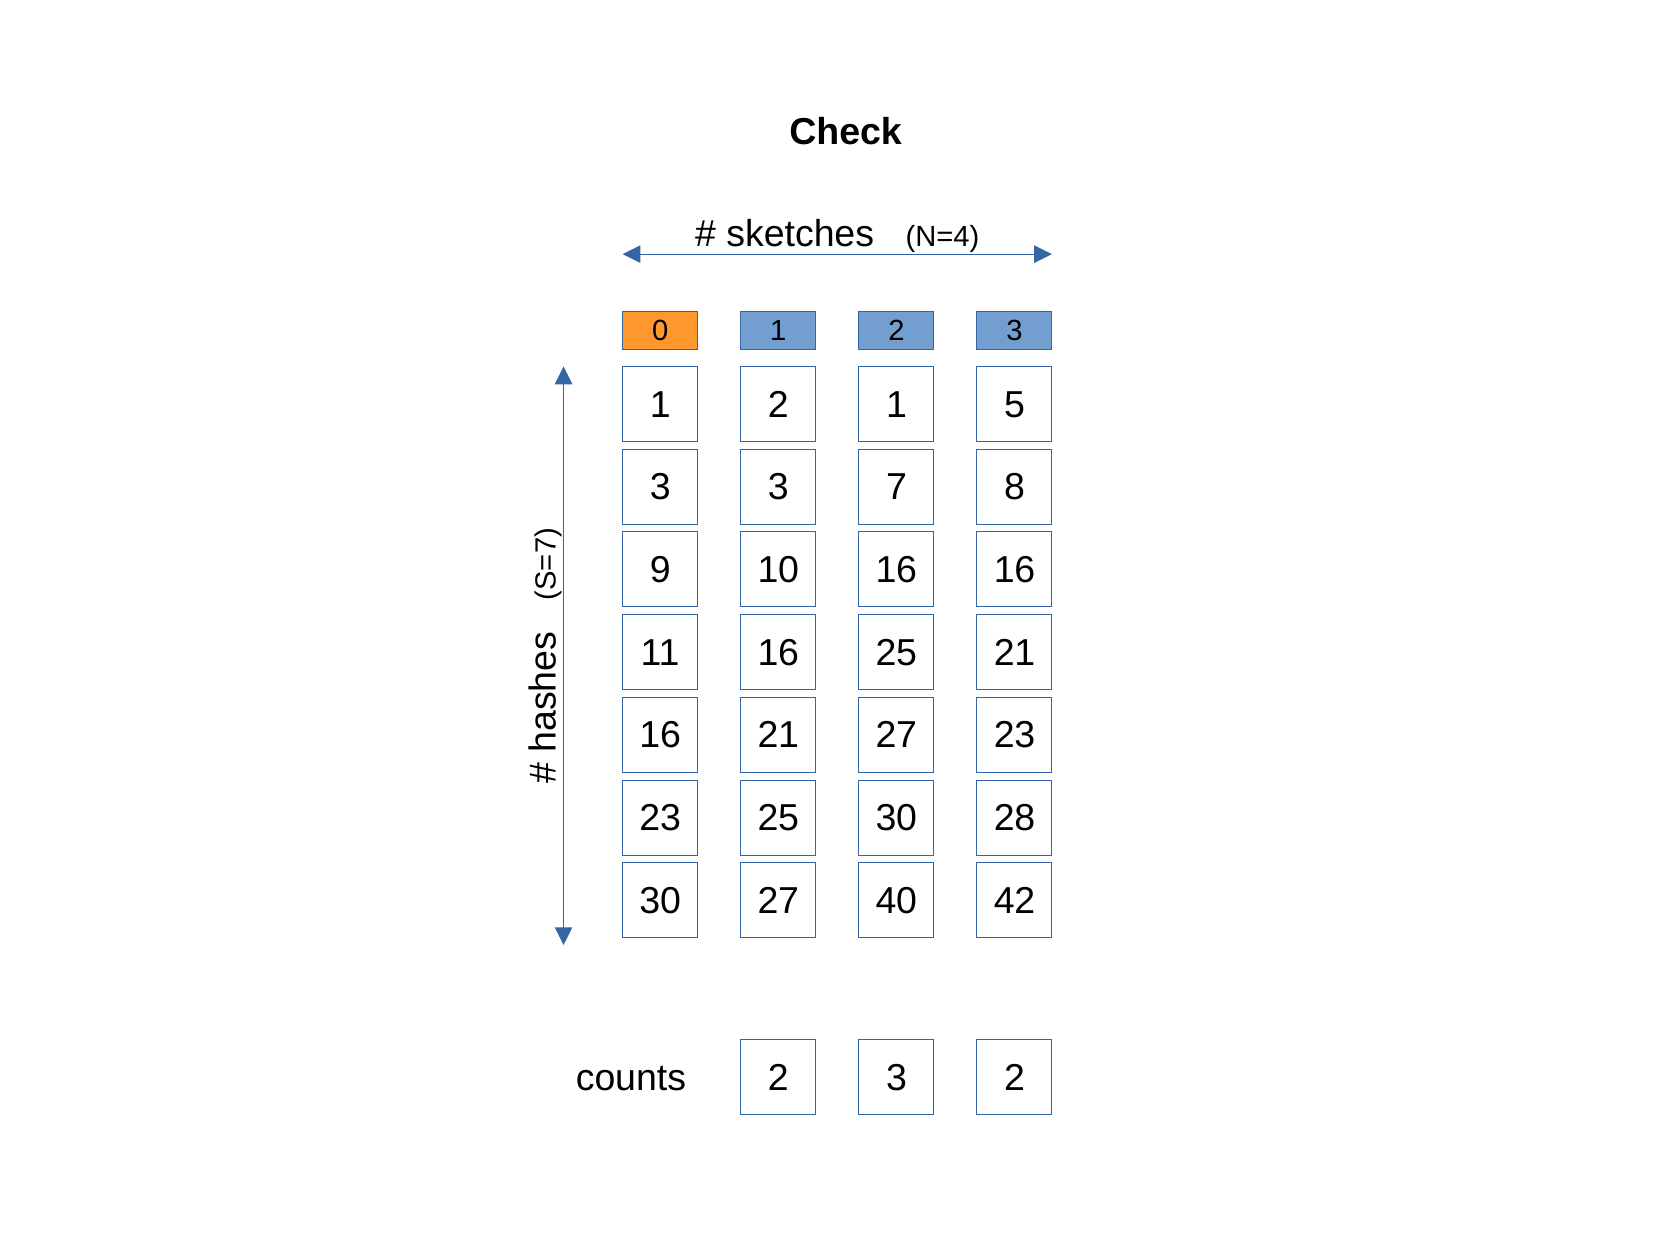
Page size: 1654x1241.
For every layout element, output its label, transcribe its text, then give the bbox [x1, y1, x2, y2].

text_box 1 [858, 366, 934, 442]
text_box 40 [858, 862, 934, 938]
text_box counts [545, 1039, 717, 1115]
text_box 3 [858, 1039, 934, 1115]
text_box 42 [976, 862, 1052, 938]
text_box 5 [976, 366, 1052, 442]
text_box 3 [976, 311, 1052, 350]
text_box 9 [622, 531, 698, 607]
text_box 25 [858, 614, 934, 690]
text_box 16 [858, 531, 934, 607]
text_box 21 [976, 614, 1052, 690]
text_box 2 [740, 366, 816, 442]
text_box 30 [622, 862, 698, 938]
text_box 27 [858, 697, 934, 773]
text_box 23 [976, 697, 1052, 773]
text_box Check [565, 110, 1126, 186]
text_box 25 [740, 780, 816, 856]
text_box 10 [740, 531, 816, 607]
text_box 0 [622, 311, 698, 350]
text_box 30 [858, 780, 934, 856]
text_box 1 [622, 366, 698, 442]
text_box 11 [622, 614, 698, 690]
text_box 2 [976, 1039, 1052, 1115]
text_box 3 [622, 449, 698, 525]
text_box 27 [740, 862, 816, 938]
text_box 16 [622, 697, 698, 773]
text_box 3 [740, 449, 816, 525]
text_box 2 [740, 1039, 816, 1115]
text_box 16 [976, 531, 1052, 607]
text_box 21 [740, 697, 816, 773]
text_box 28 [976, 780, 1052, 856]
text_box 1 [740, 311, 816, 350]
text_box 23 [622, 780, 698, 856]
text_box 16 [740, 614, 816, 690]
text_box 7 [858, 449, 934, 525]
text_box 2 [858, 311, 934, 350]
text_box 8 [976, 449, 1052, 525]
